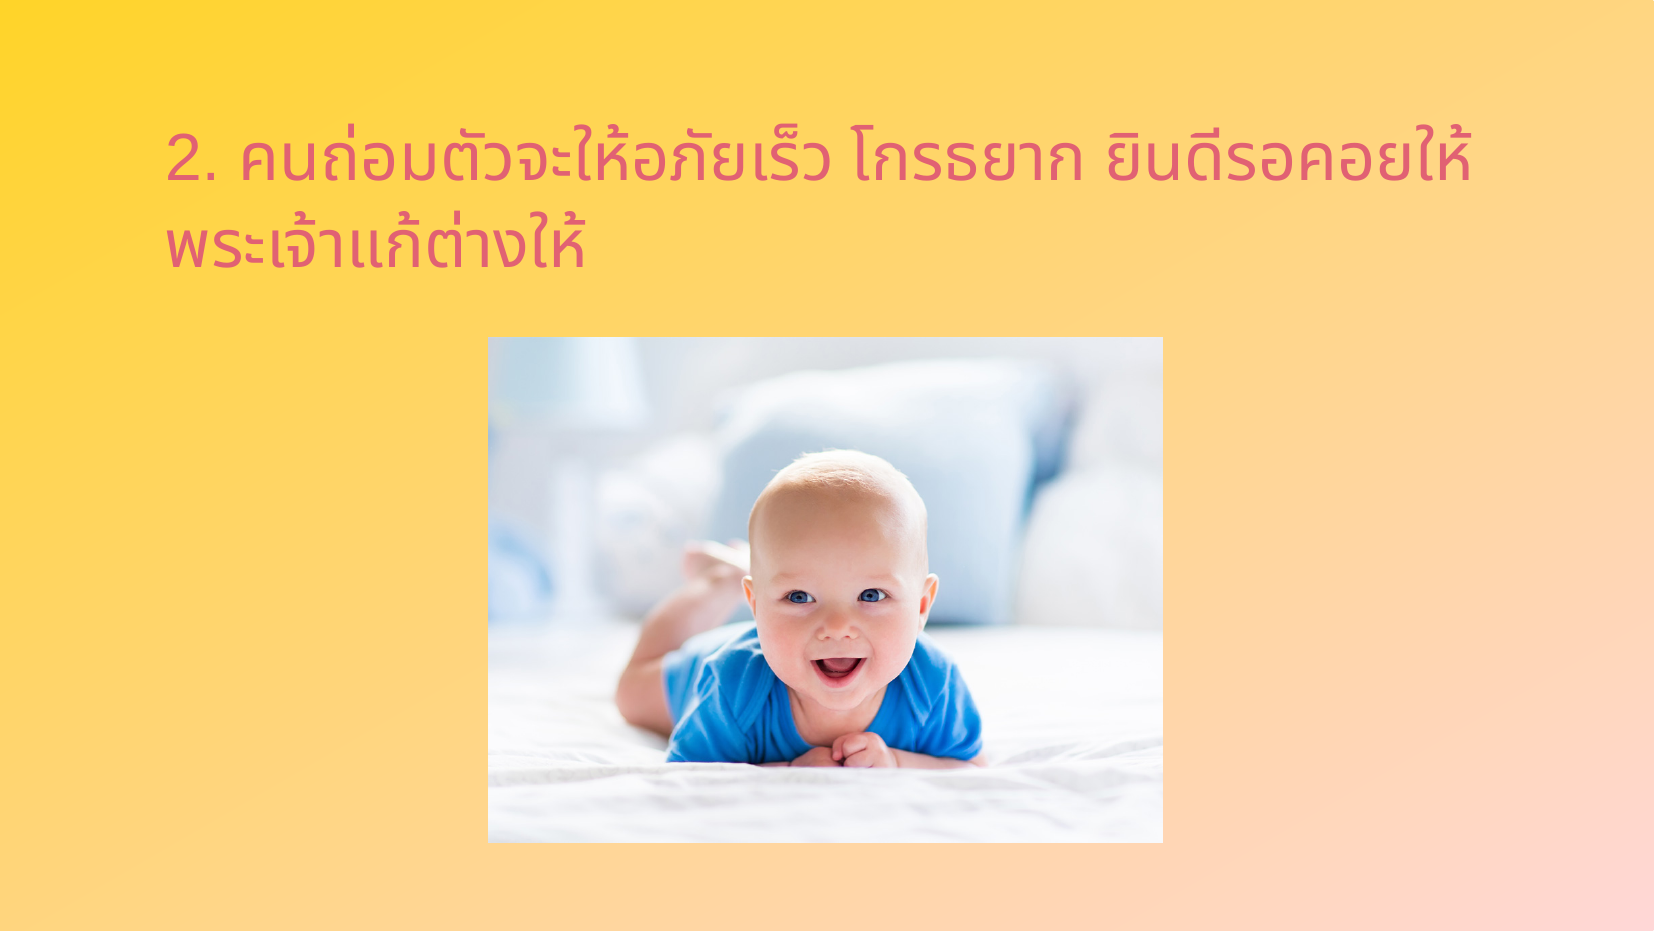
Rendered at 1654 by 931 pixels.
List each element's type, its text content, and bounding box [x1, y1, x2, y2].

text_box 2. คนถ่อมตัวจะให้อภัยเร็ว โกรธยาก ยินดีรอคอยให้พระเจ้าแก้ต่างให้ [150, 112, 1538, 306]
picture [488, 337, 1163, 843]
